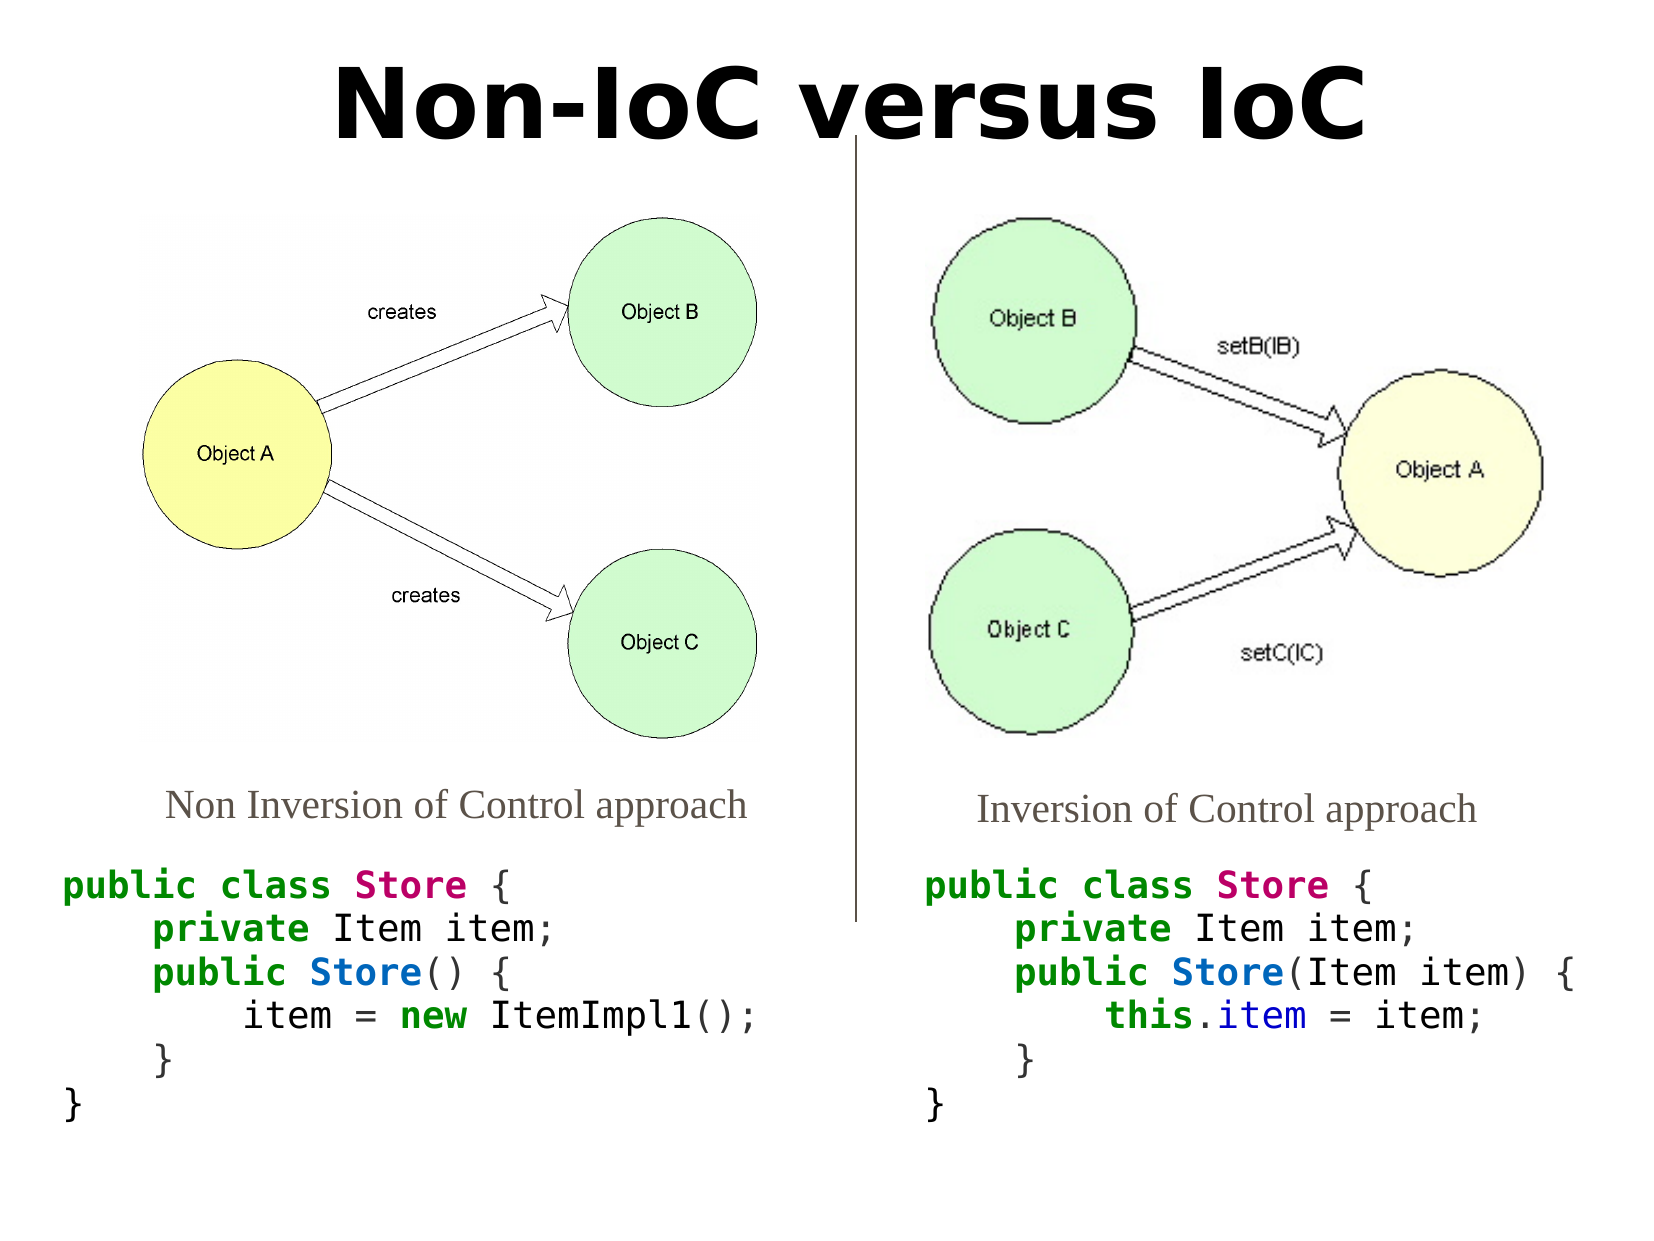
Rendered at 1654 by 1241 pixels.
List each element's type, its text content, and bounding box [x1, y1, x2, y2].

title Non-IoC versus IoC [106, 19, 1595, 166]
picture [139, 214, 760, 742]
text_box Non Inversion of Control approach [139, 769, 774, 835]
picture [925, 214, 1546, 738]
text_box Inversion of Control approach [931, 773, 1524, 839]
text_box public class Store { private Item item; public Store(Item item) { this.item = item; } } [909, 856, 1607, 1241]
text_box public class Store { private Item item; public Store() { item = new ItemImpl1(); } } [47, 856, 815, 1220]
